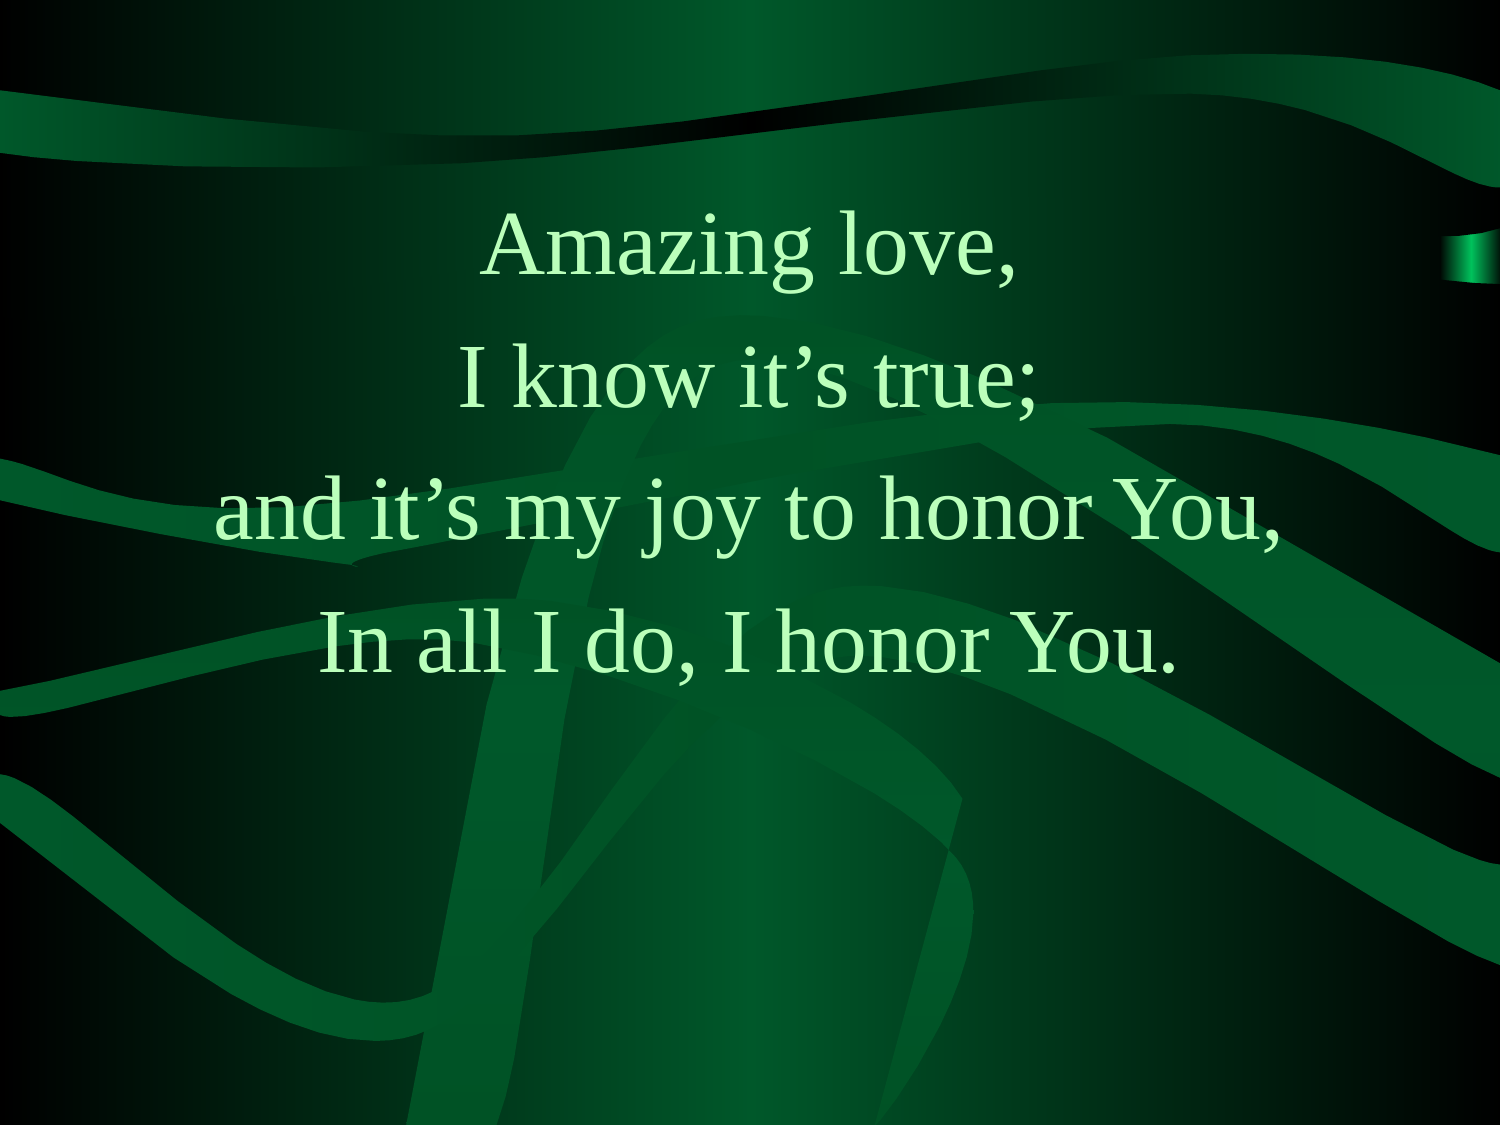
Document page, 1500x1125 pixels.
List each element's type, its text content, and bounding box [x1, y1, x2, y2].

subtitle Amazing love, I know it’s true; and it’s my joy to honor You, In all I do, I honor You. [112, 174, 1388, 925]
